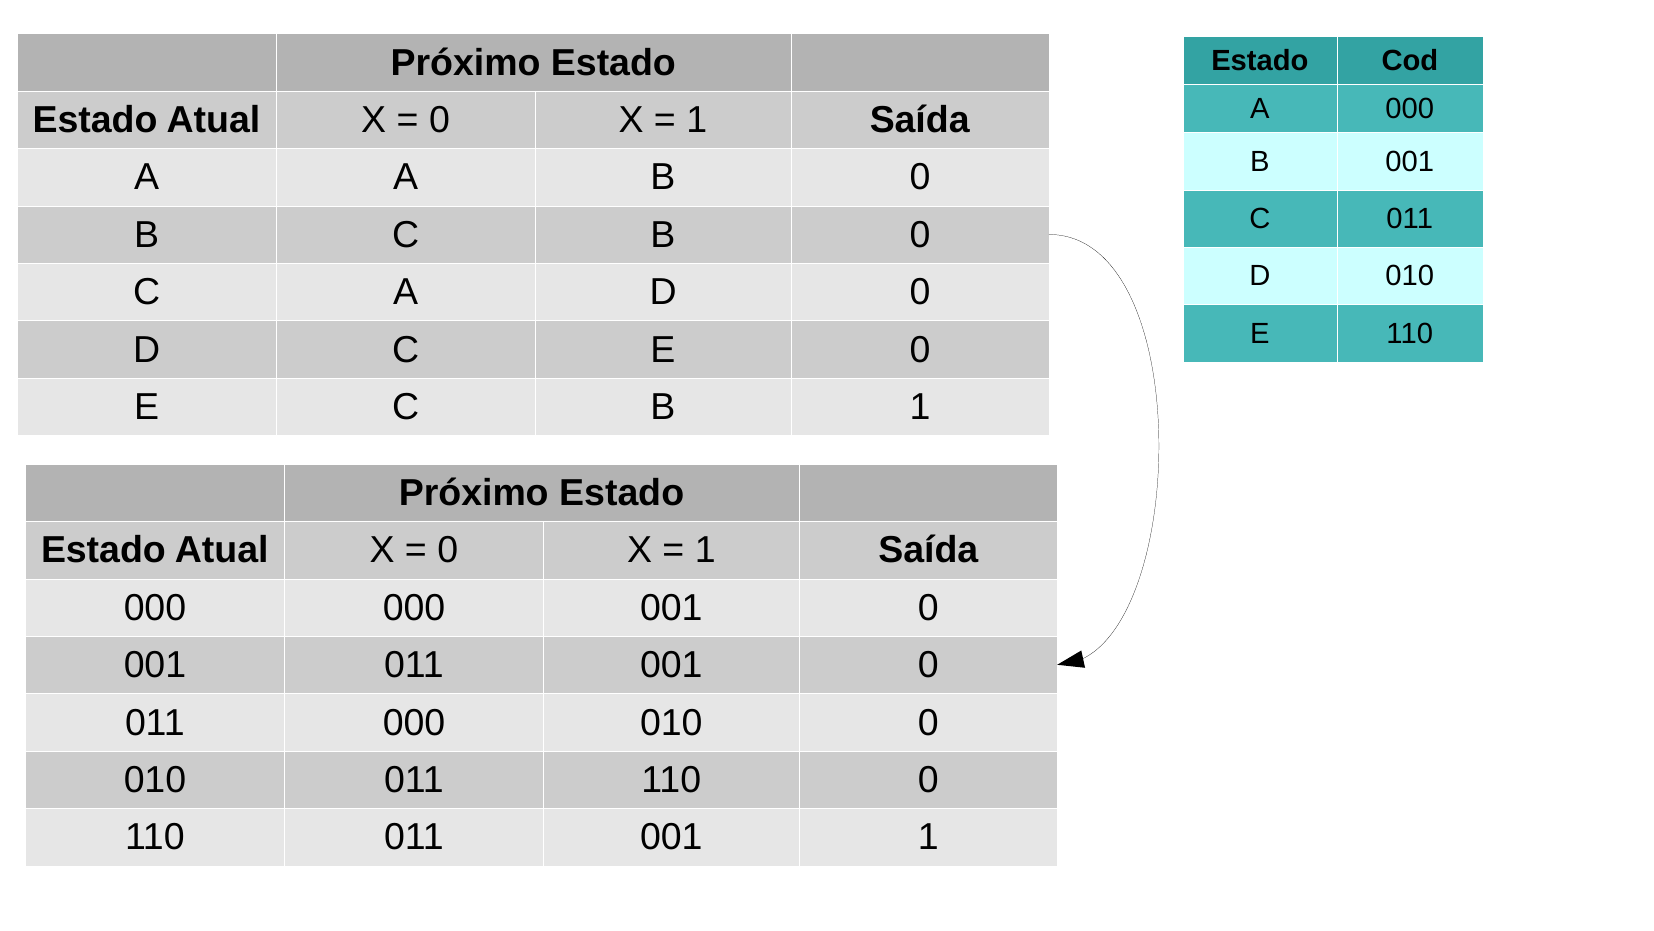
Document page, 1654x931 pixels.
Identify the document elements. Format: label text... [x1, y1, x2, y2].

table_cell 011 [26, 694, 284, 751]
table_cell C [277, 321, 535, 378]
table_cell 010 [1338, 248, 1483, 304]
table_cell X = 1 [536, 92, 791, 148]
table_header Estado [1184, 37, 1337, 84]
table_header [792, 34, 1049, 91]
table_cell A [18, 149, 276, 206]
table_cell 001 [1338, 133, 1483, 190]
table_cell X = 1 [544, 522, 799, 579]
table_cell 011 [1338, 191, 1483, 247]
table_cell D [536, 264, 791, 320]
table_cell 001 [544, 637, 799, 693]
table_cell B [536, 149, 791, 206]
table_cell B [536, 207, 791, 263]
table_cell 0 [800, 637, 1057, 693]
table_cell 000 [285, 580, 543, 636]
table_cell C [277, 379, 535, 435]
table_cell E [536, 321, 791, 378]
table_cell D [18, 321, 276, 378]
table_cell 000 [26, 580, 284, 636]
table_cell 1 [800, 809, 1057, 866]
table_header Próximo Estado [277, 34, 791, 91]
table_cell 000 [285, 694, 543, 751]
table_header [18, 34, 276, 91]
table_cell 110 [1338, 305, 1483, 362]
table_cell C [277, 207, 535, 263]
table_cell 0 [792, 149, 1049, 206]
table_cell B [1184, 133, 1337, 190]
table_cell B [18, 207, 276, 263]
table_cell 0 [792, 264, 1049, 320]
table_cell 001 [544, 580, 799, 636]
table_header Próximo Estado [285, 465, 799, 521]
table_cell 1 [792, 379, 1049, 435]
table_cell Saída [792, 92, 1049, 148]
table_cell 011 [285, 809, 543, 866]
table_cell C [1184, 191, 1337, 247]
table_header [26, 465, 284, 521]
table_cell E [18, 379, 276, 435]
table_cell Saída [800, 522, 1057, 579]
table_cell 001 [544, 809, 799, 866]
table_header [800, 465, 1057, 521]
table_cell 0 [800, 694, 1057, 751]
table_cell 010 [26, 752, 284, 808]
table_cell 011 [285, 752, 543, 808]
table_cell 000 [1338, 85, 1483, 132]
table_cell X = 0 [277, 92, 535, 148]
table_header Cod [1338, 37, 1483, 84]
table_cell Estado Atual [18, 92, 276, 148]
table_cell 0 [792, 207, 1049, 263]
table_cell A [277, 264, 535, 320]
table_cell A [277, 149, 535, 206]
table_cell 011 [285, 637, 543, 693]
table_cell 001 [26, 637, 284, 693]
table_cell 0 [800, 580, 1057, 636]
table_cell A [1184, 85, 1337, 132]
table_cell 010 [544, 694, 799, 751]
table_cell C [18, 264, 276, 320]
table_cell X = 0 [285, 522, 543, 579]
table_cell E [1184, 305, 1337, 362]
table_cell 0 [792, 321, 1049, 378]
table_cell 0 [800, 752, 1057, 808]
table_cell D [1184, 248, 1337, 304]
table_cell 110 [544, 752, 799, 808]
table_cell 110 [26, 809, 284, 866]
table_cell Estado Atual [26, 522, 284, 579]
table_cell B [536, 379, 791, 435]
